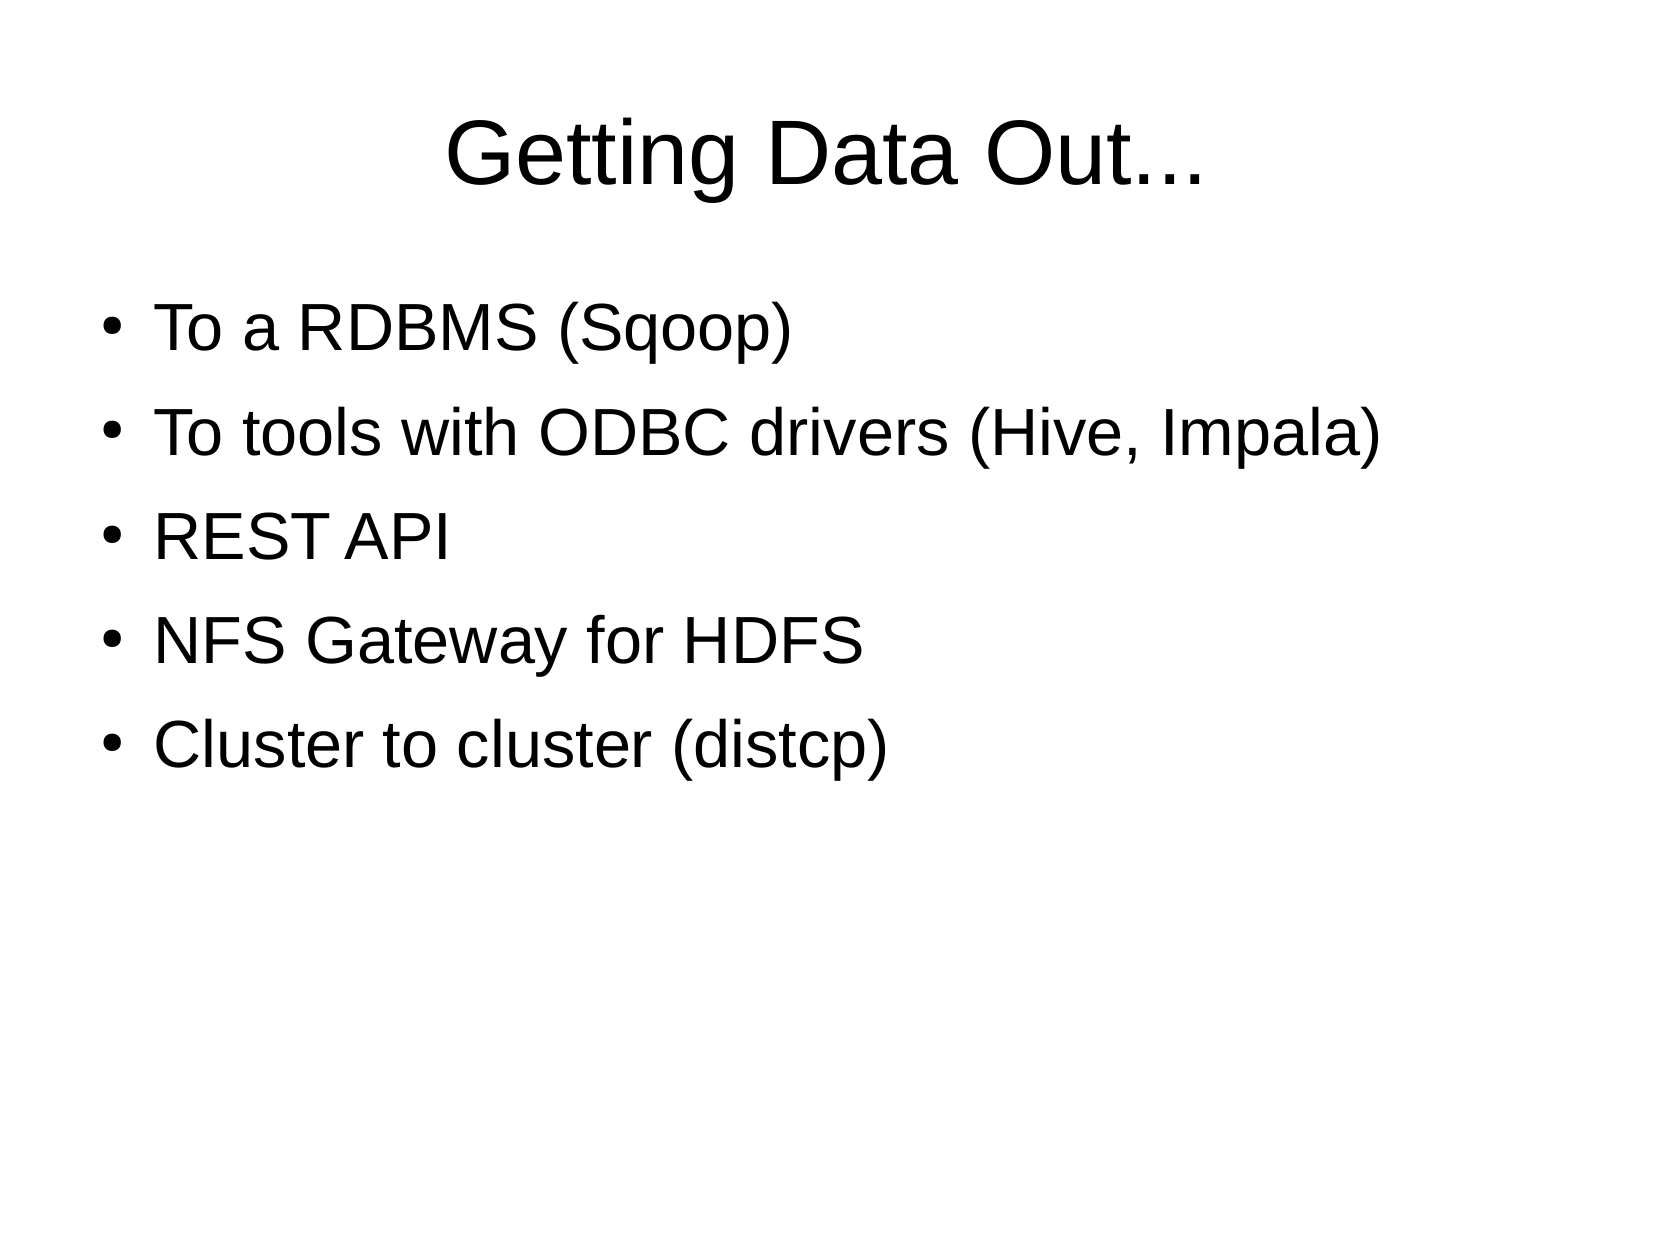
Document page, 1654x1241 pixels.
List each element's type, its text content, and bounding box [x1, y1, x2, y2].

list To a RDBMS (Sqoop) To tools with ODBC drivers (Hive, Impala) REST API NFS Gateway for HDFS Cluster to cluster (distcp) [82, 290, 1571, 1010]
title Getting Data Out... [82, 49, 1571, 257]
